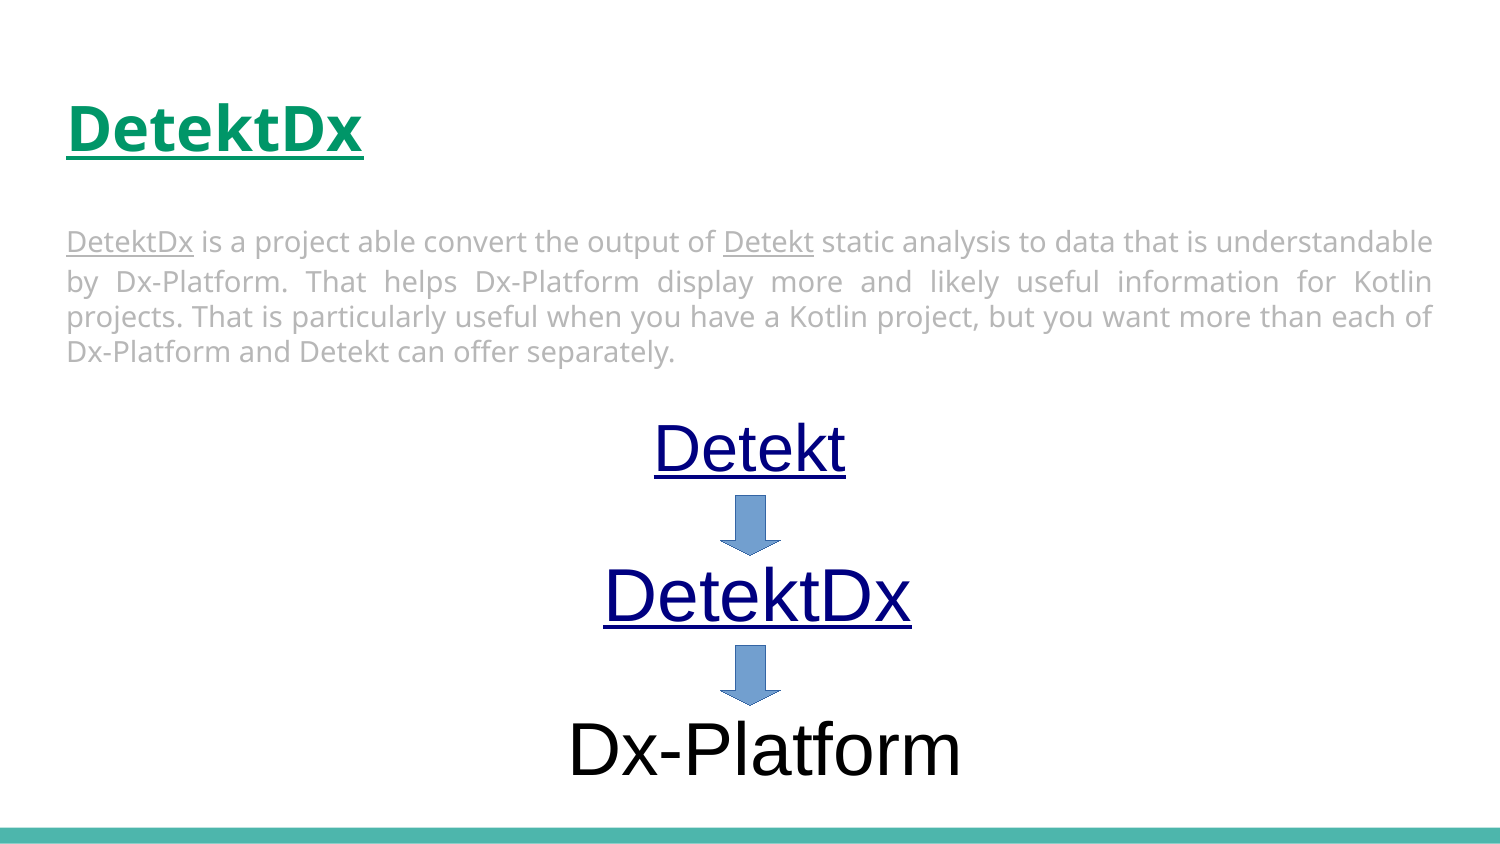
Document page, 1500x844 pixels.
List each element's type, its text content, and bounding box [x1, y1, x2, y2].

text_box Detekt [570, 377, 931, 519]
text_box DetektDx [495, 525, 1021, 666]
text_box [720, 495, 781, 556]
text_box [720, 645, 781, 706]
text_box Dx-Platform [435, 690, 1096, 810]
title DetektDx [51, 72, 1449, 189]
text_box DetektDx is a project able convert the output of Detekt static analysis to data that is understandable by Dx-Platform. That helps Dx-Platform display more and likely useful information for Kotlin projects. That is particularly useful when you have a Kotlin project, but you want more than each of Dx-Platform and Detekt can offer separately. [51, 208, 1449, 383]
